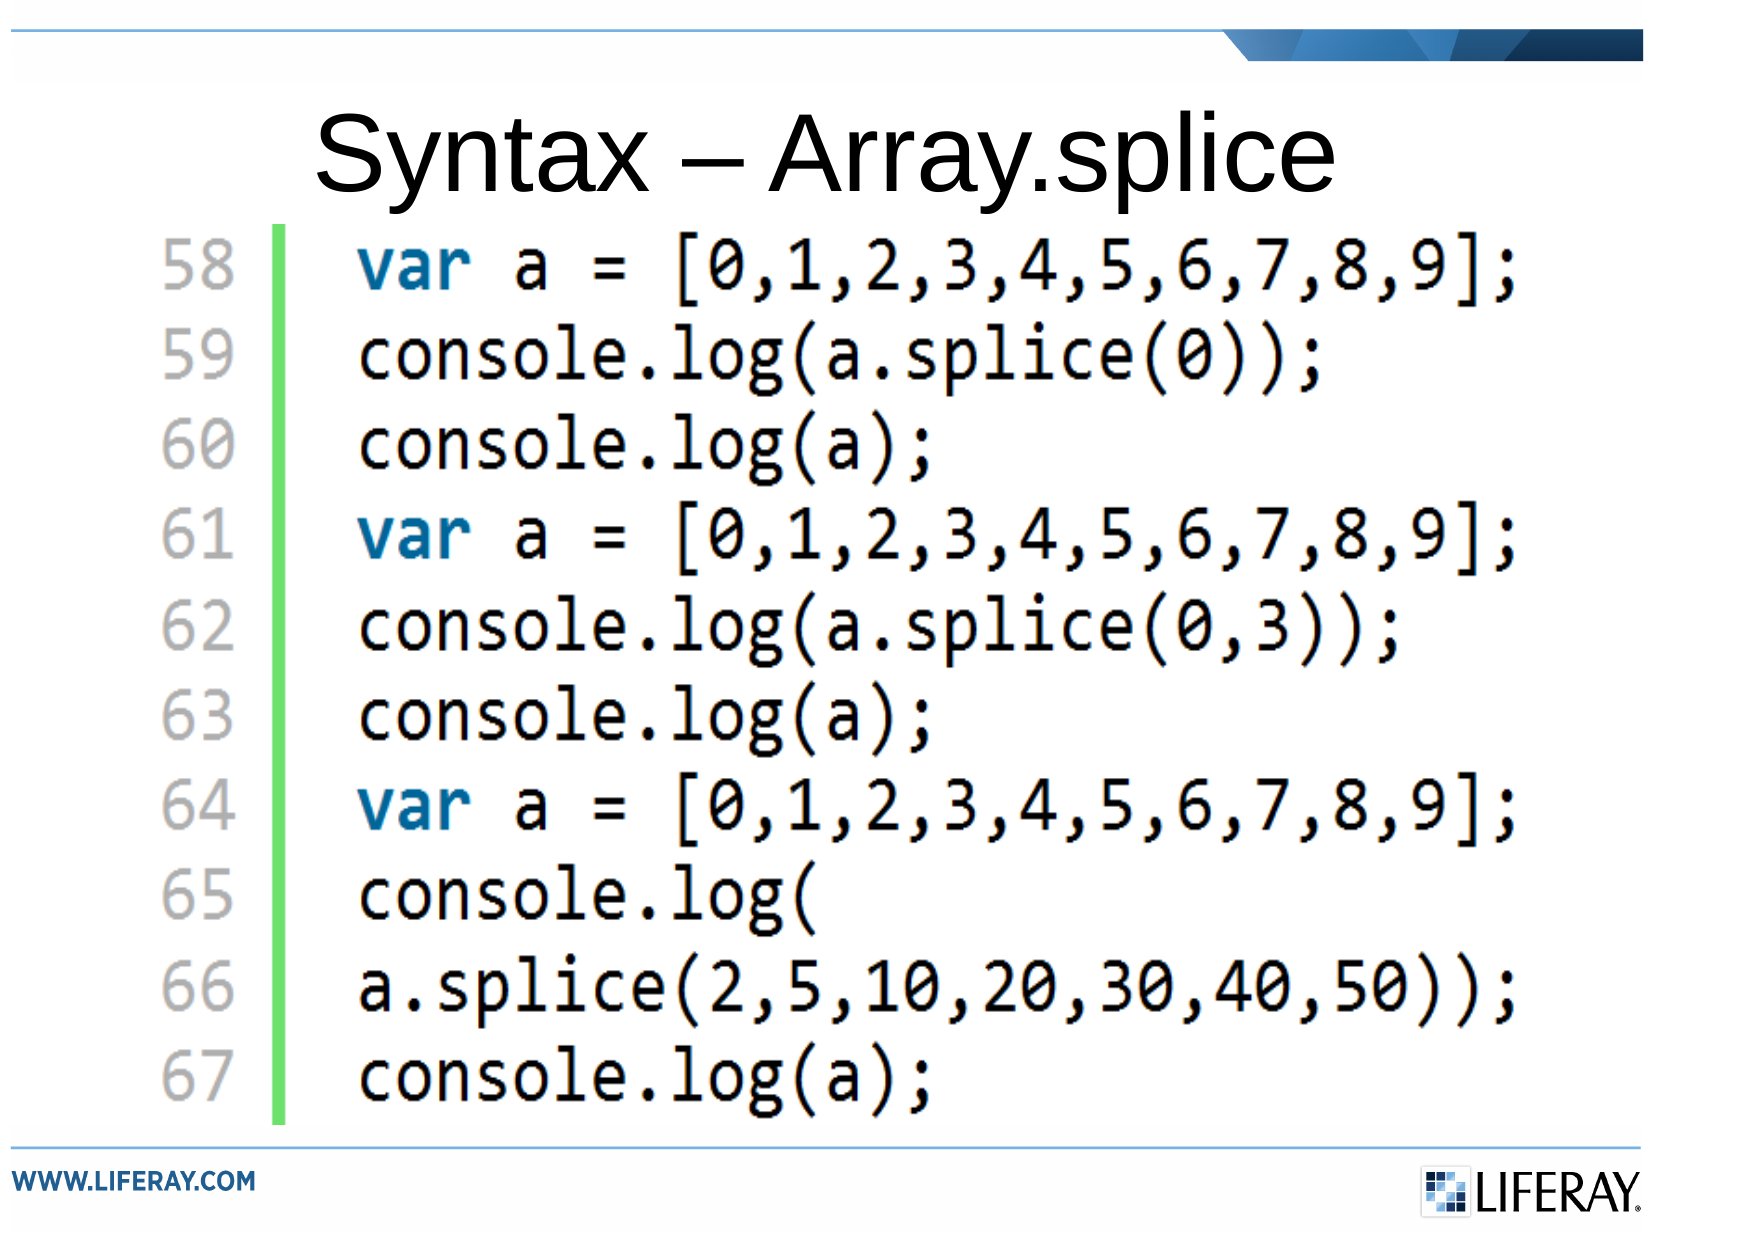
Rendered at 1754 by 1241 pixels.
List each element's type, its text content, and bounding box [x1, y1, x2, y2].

picture [11, 0, 1644, 84]
picture [9, 224, 1642, 1234]
title Syntax – Array.splice [82, 49, 1571, 257]
